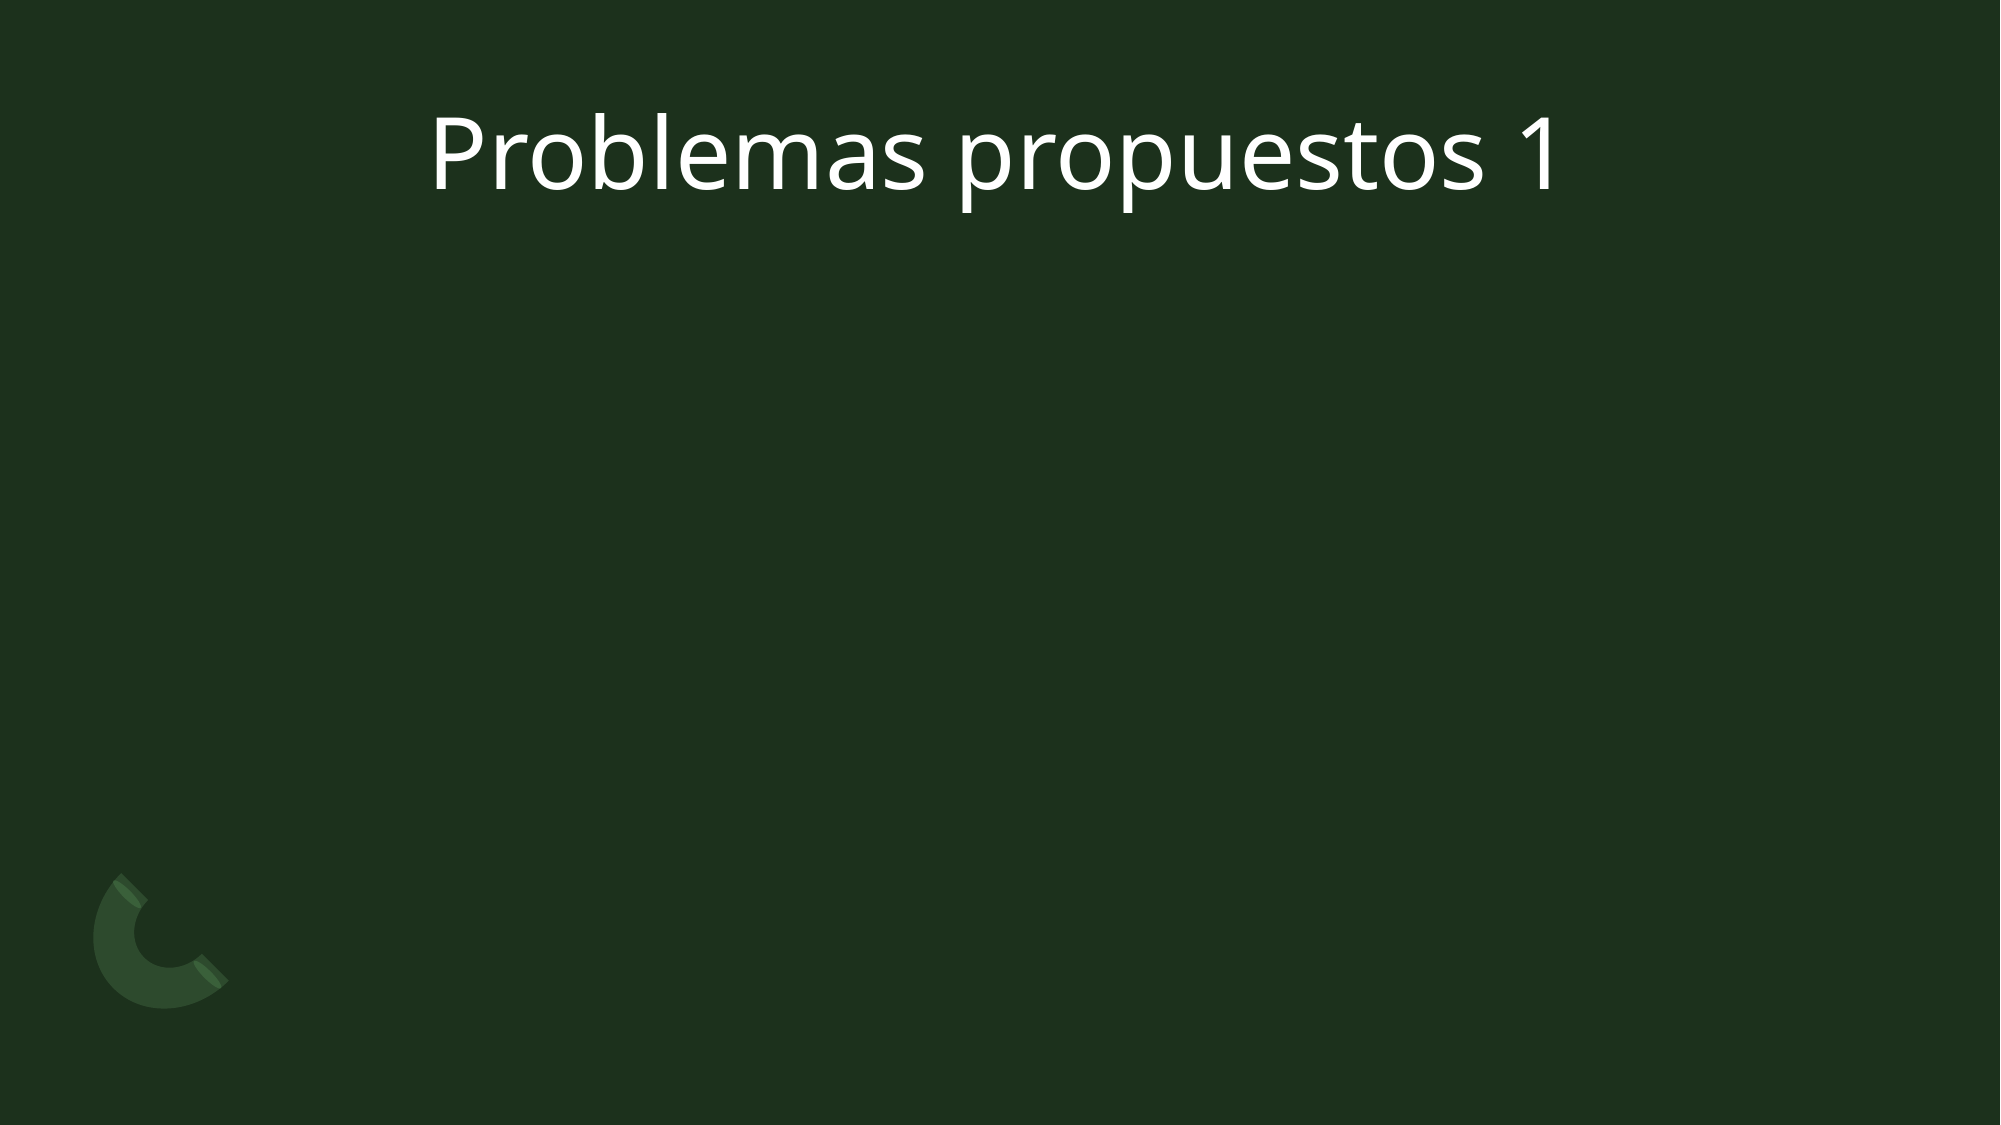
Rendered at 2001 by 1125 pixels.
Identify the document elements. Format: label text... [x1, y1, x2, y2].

title Problemas propuestos 1 [90, 90, 1910, 309]
